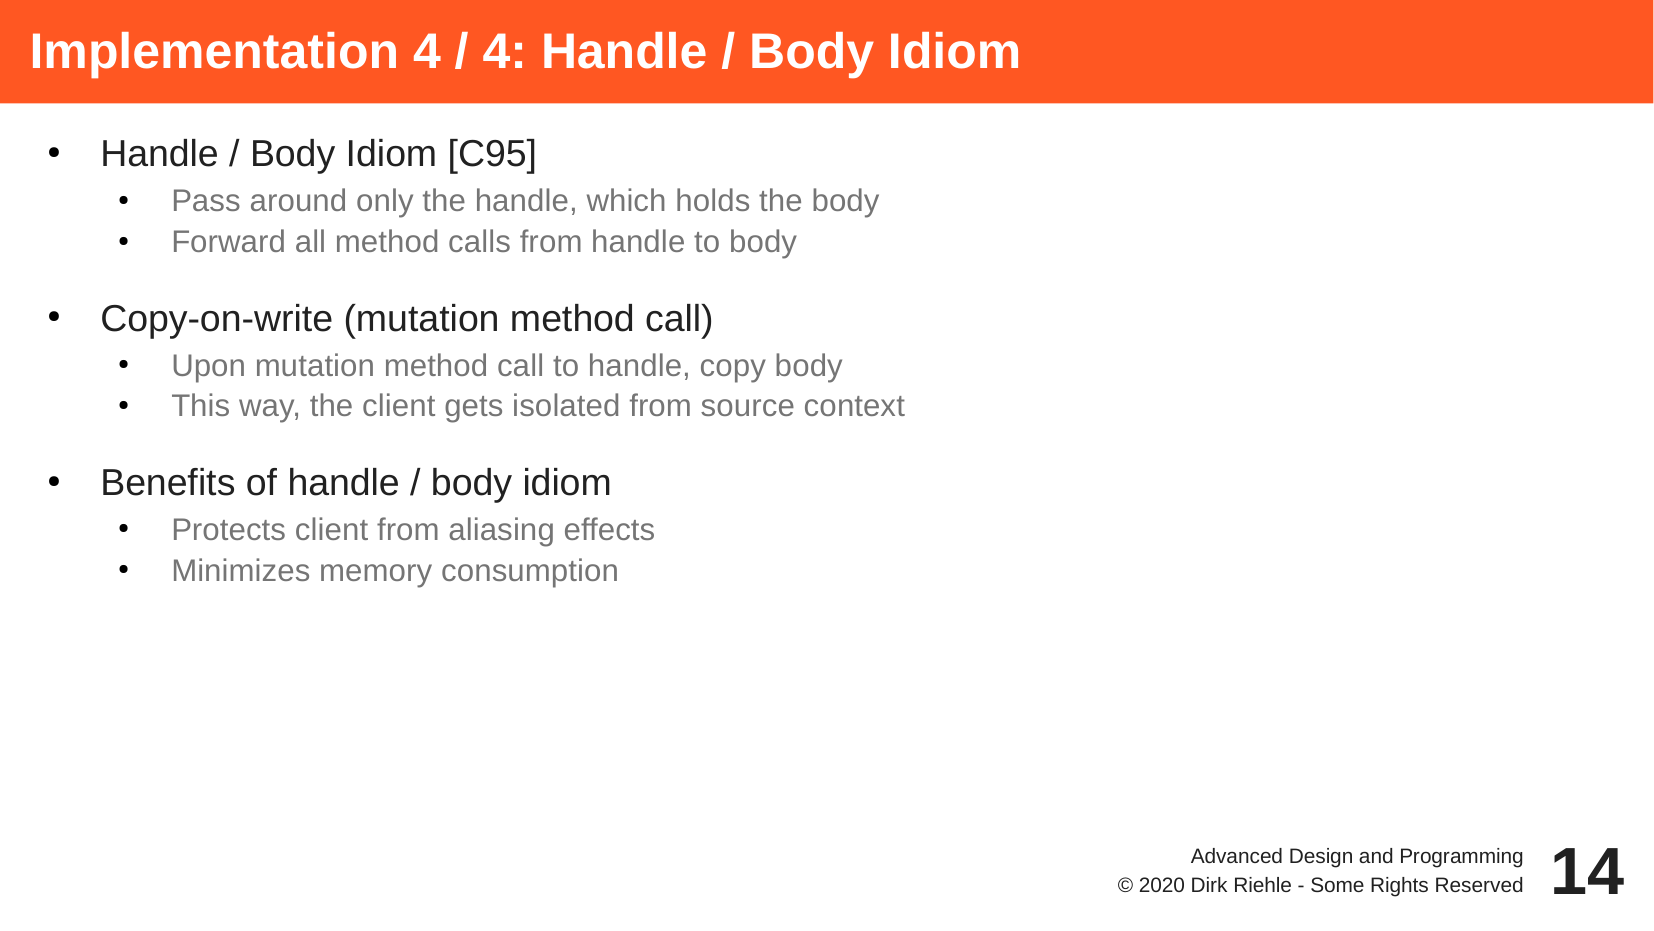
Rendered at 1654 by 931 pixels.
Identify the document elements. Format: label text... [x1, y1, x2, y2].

list Handle / Body Idiom [C95] Pass around only the handle, which holds the body Forward all method calls from handle to body Copy-on-write (mutation method call) Upon mutation method call to handle, copy body This way, the client gets isolated from source context Benefits of handle / body idiom Protects client from aliasing effects Minimizes memory consumption [29, 132, 1625, 813]
title Implementation 4 / 4: Handle / Body Idiom [0, 0, 1654, 104]
